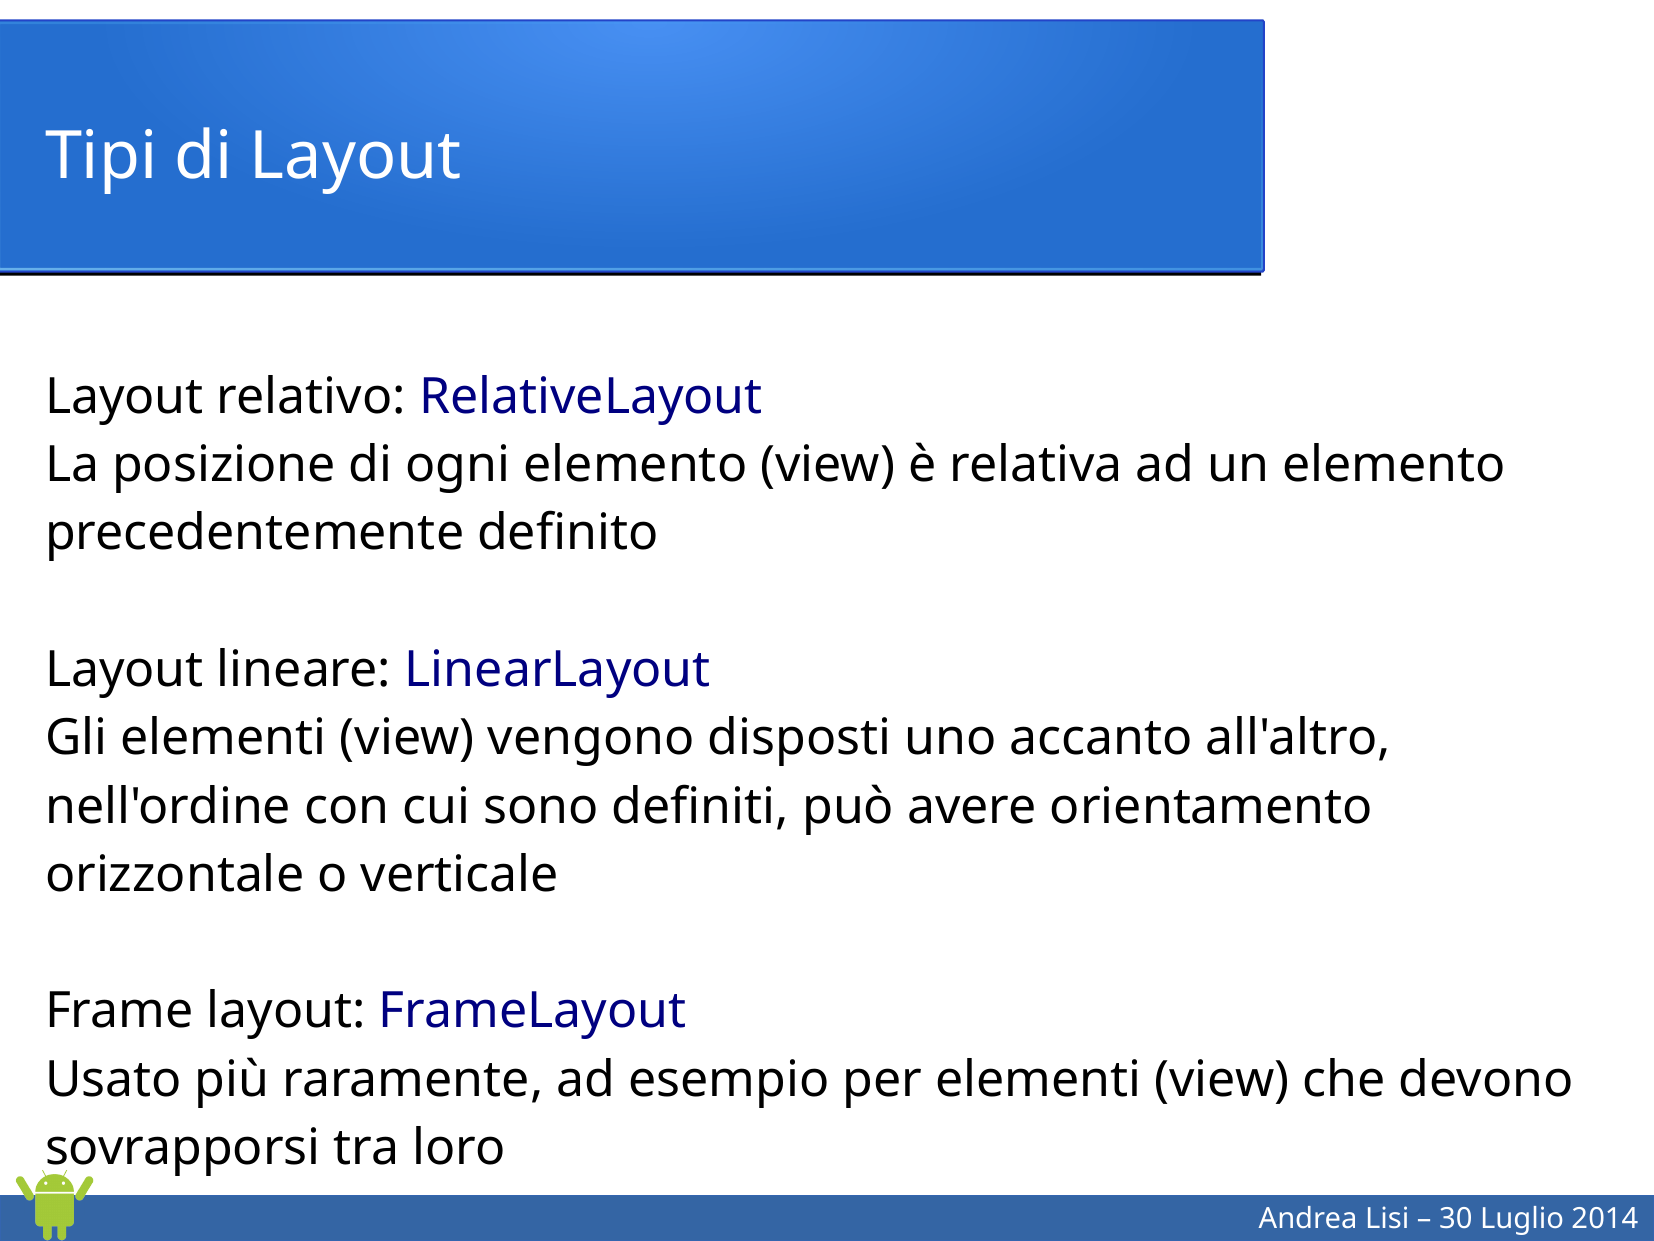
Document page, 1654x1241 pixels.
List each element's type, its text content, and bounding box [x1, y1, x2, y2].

title Tipi di Layout [45, 49, 1250, 257]
text_box Andrea Lisi – 30 Luglio 2014 [100, 1195, 1654, 1241]
subtitle Layout relativo: RelativeLayout La posizione di ogni elemento (view) è relativa ad un elemento precedentemente definito Layout lineare: LinearLayout Gli elementi (view) vengono disposti uno accanto all'altro, nell'ordine con cui sono definiti, può avere orientamento orizzontale o verticale Frame layout: FrameLayout Usato più raramente, ad esempio per elementi (view) che devono sovrapporsi tra loro [45, 360, 1621, 1159]
picture [9, 1167, 100, 1241]
